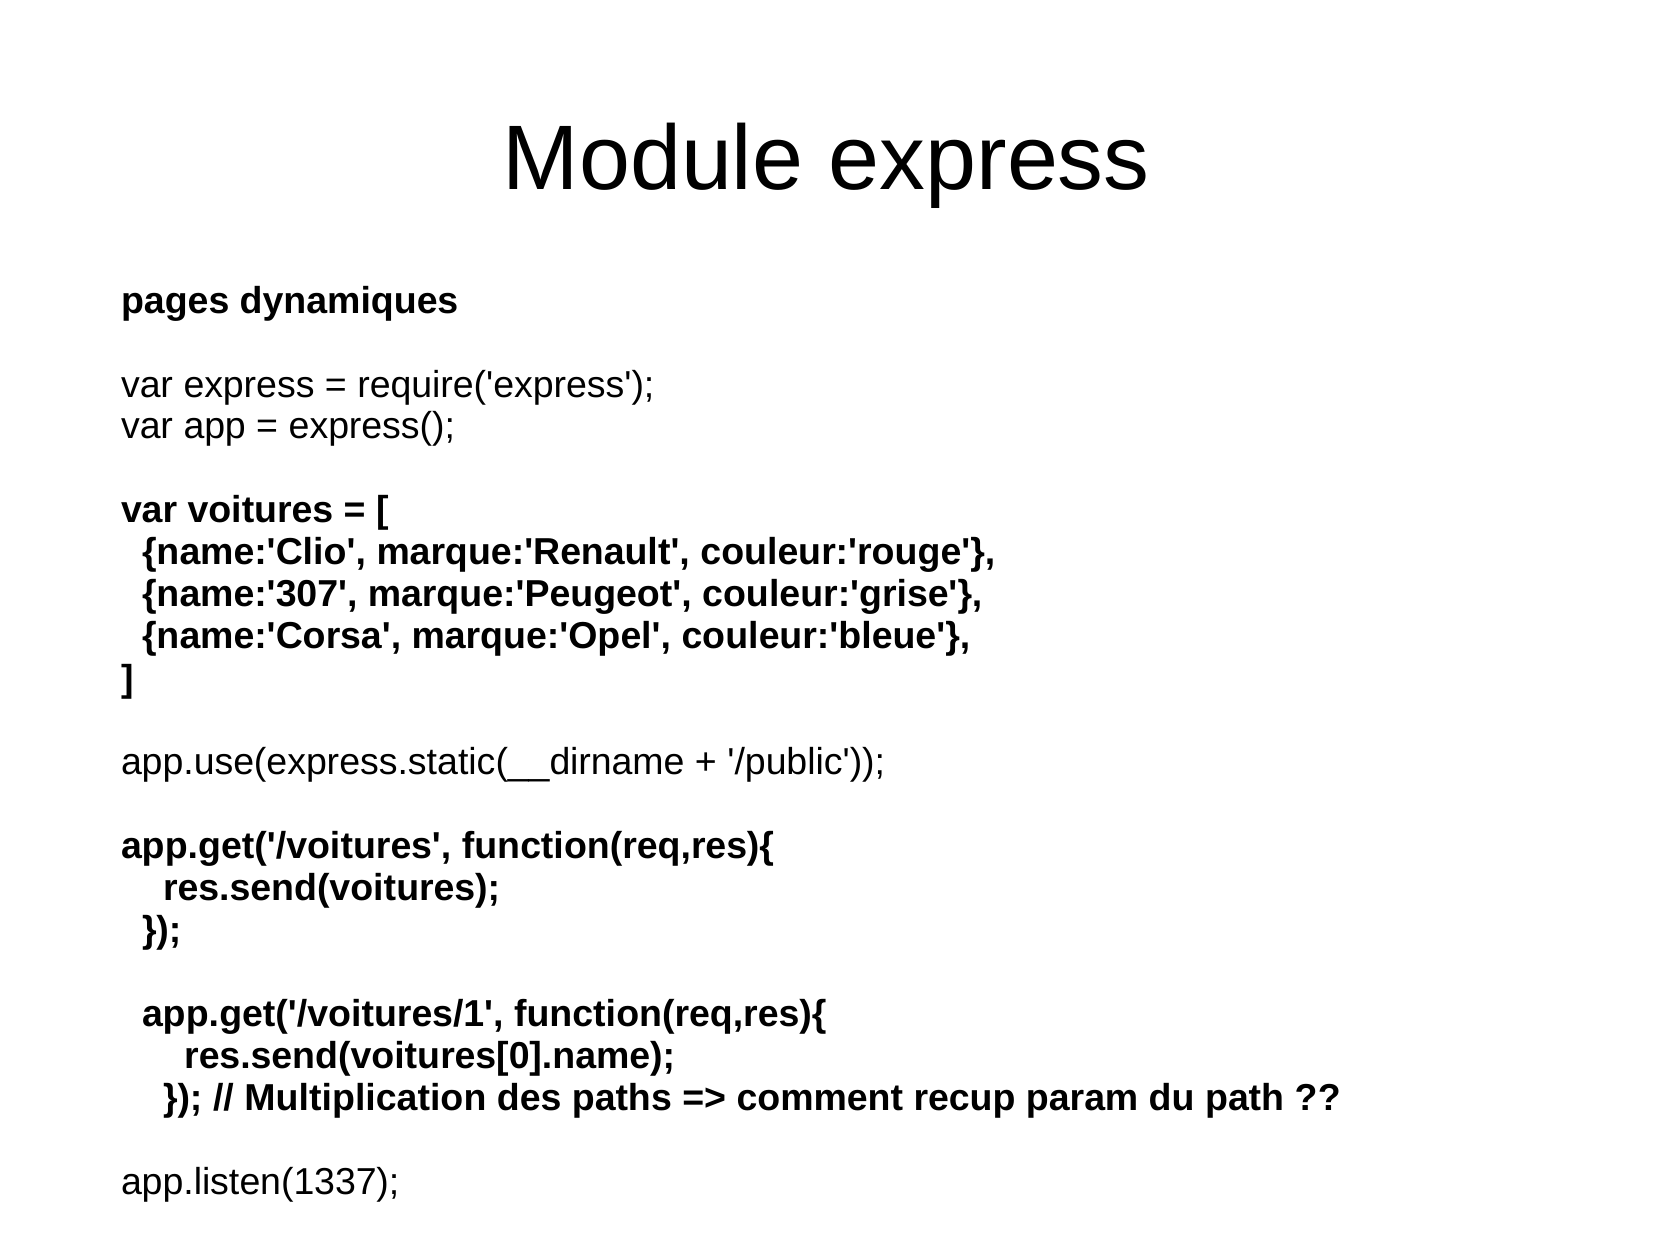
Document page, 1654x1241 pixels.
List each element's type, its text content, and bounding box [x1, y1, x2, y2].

title Module express [82, 49, 1571, 257]
text_box pages dynamiques var express = require('express'); var app = express(); var voitures = [ {name:'Clio', marque:'Renault', couleur:'rouge'}, {name:'307', marque:'Peugeot', couleur:'grise'}, {name:'Corsa', marque:'Opel', couleur:'bleue'}, ] app.use(express.static(__dirname + '/public')); app.get('/voitures', function(req,res){ res.send(voitures); }); app.get('/voitures/1', function(req,res){ res.send(voitures[0].name); }); // Multiplication des paths => comment recup param du path ?? app.listen(1337); [106, 271, 1524, 1241]
